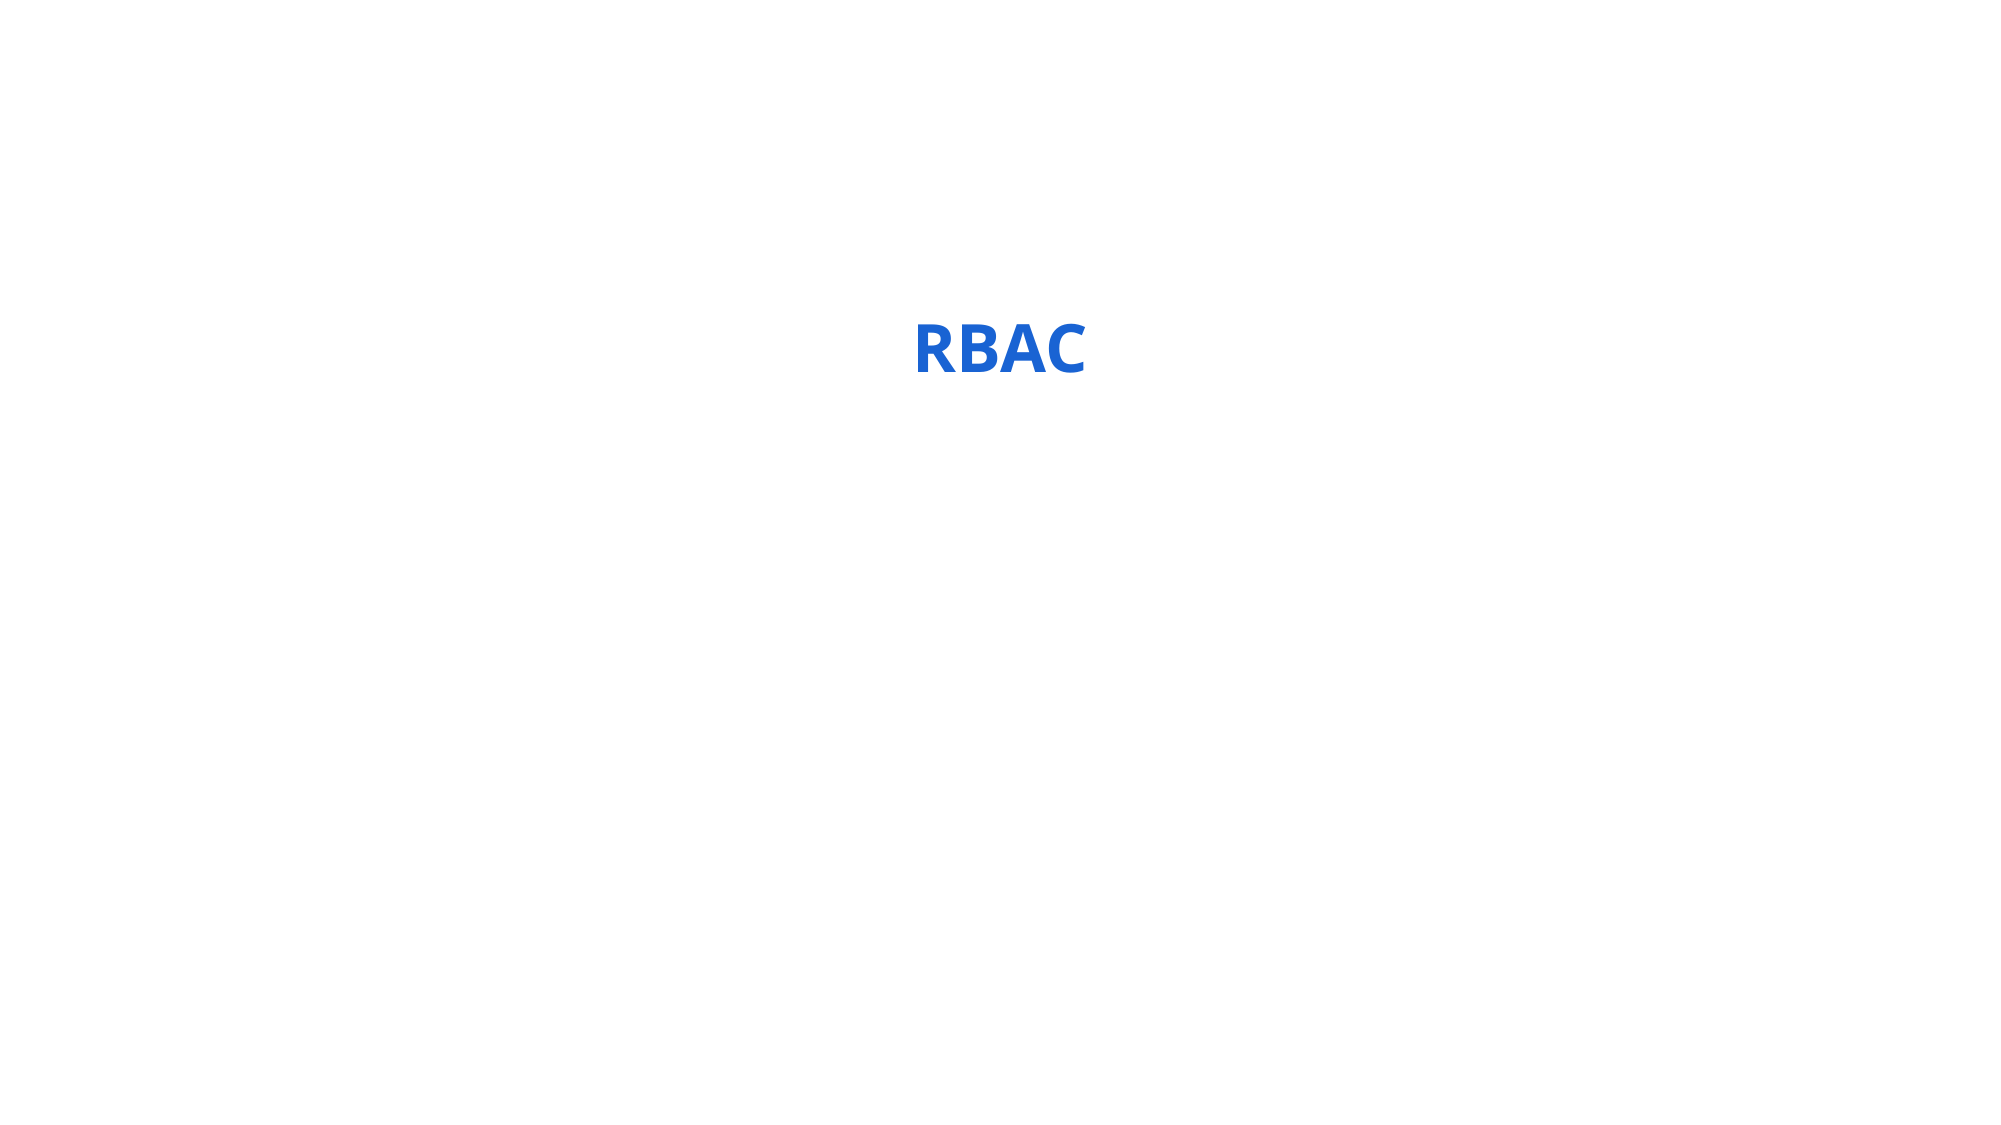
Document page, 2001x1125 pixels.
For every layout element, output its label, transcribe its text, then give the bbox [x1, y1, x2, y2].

text_box RBAC [149, 248, 1851, 485]
